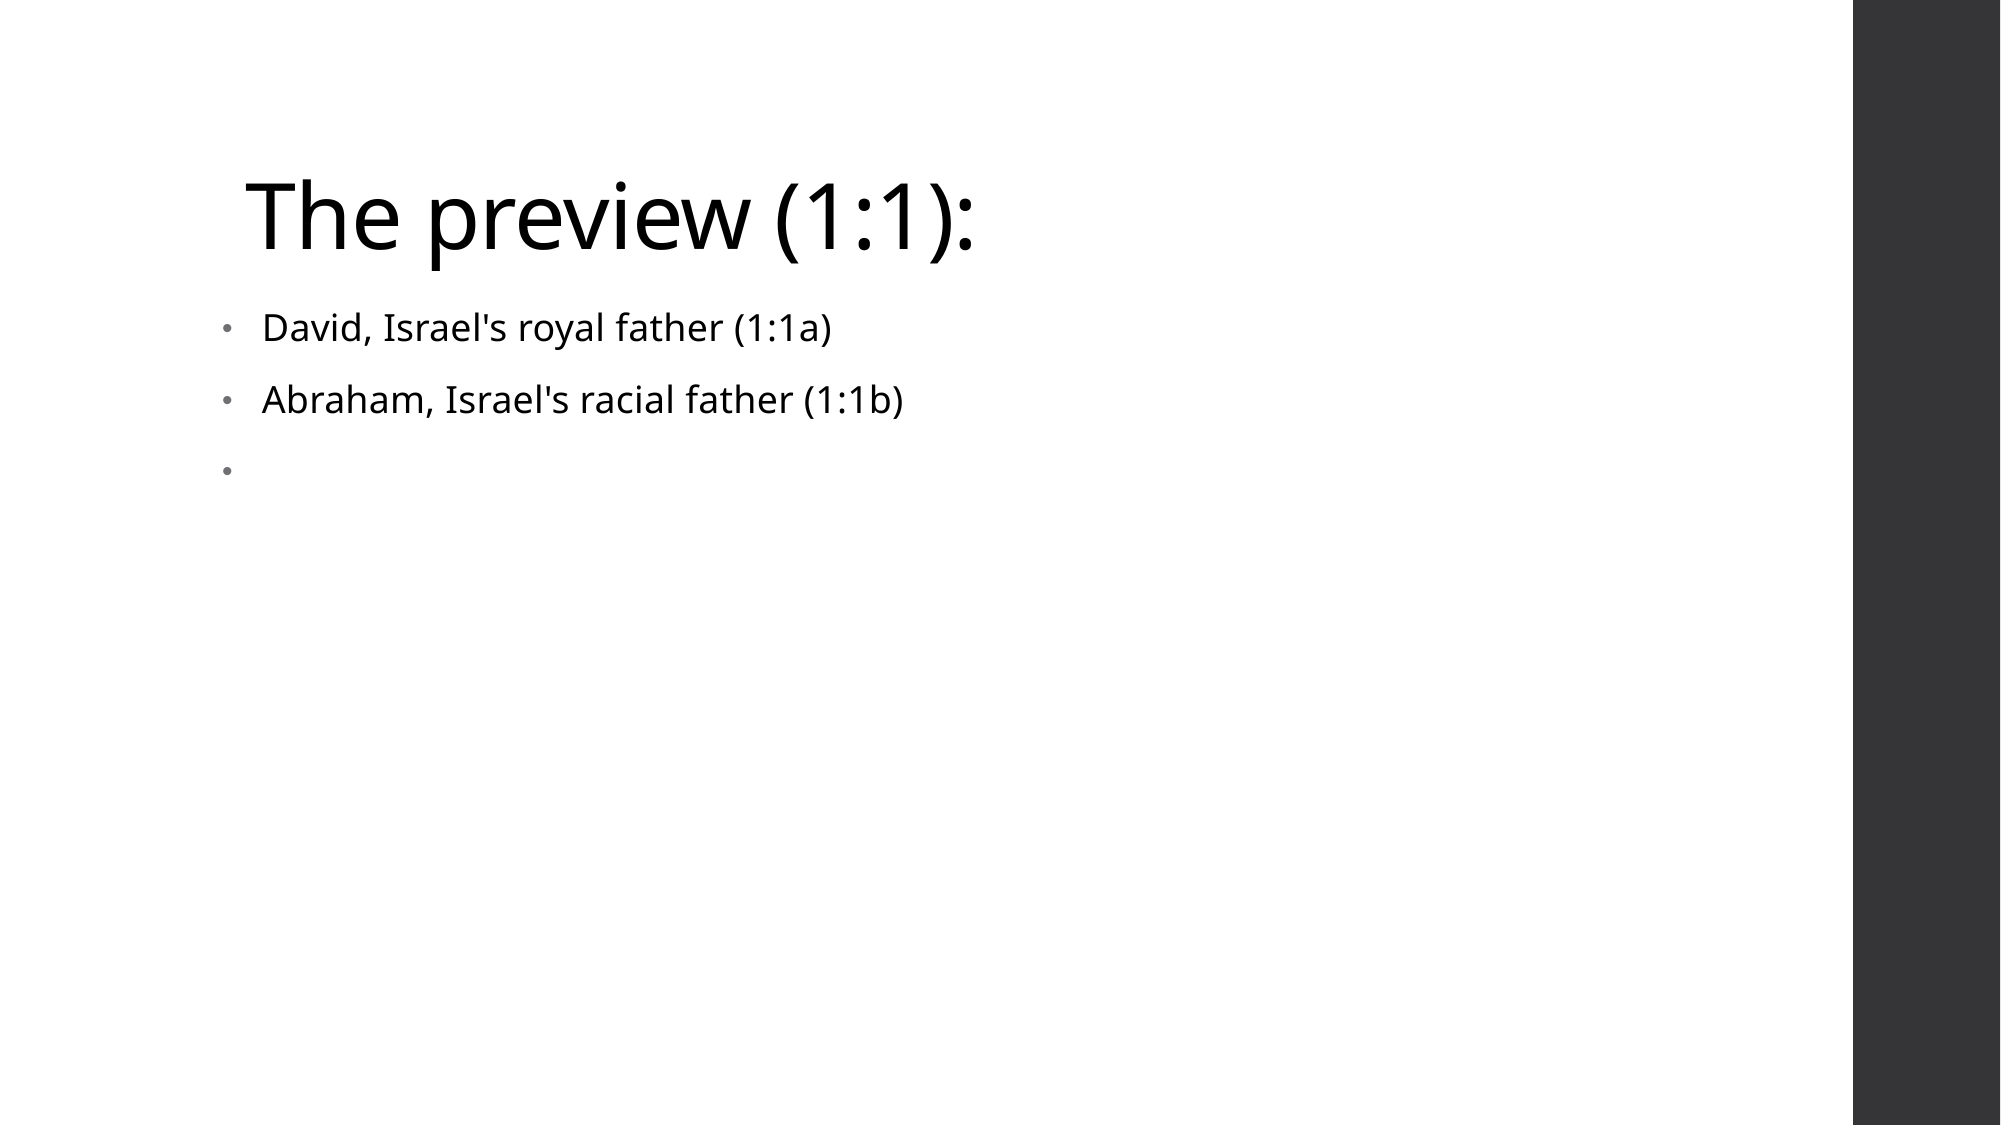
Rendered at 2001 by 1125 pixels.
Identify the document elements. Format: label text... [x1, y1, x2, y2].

title The preview (1:1): [206, 60, 1797, 278]
list David, Israel's royal father (1:1a) Abraham, Israel's racial father (1:1b) [206, 299, 1617, 1014]
